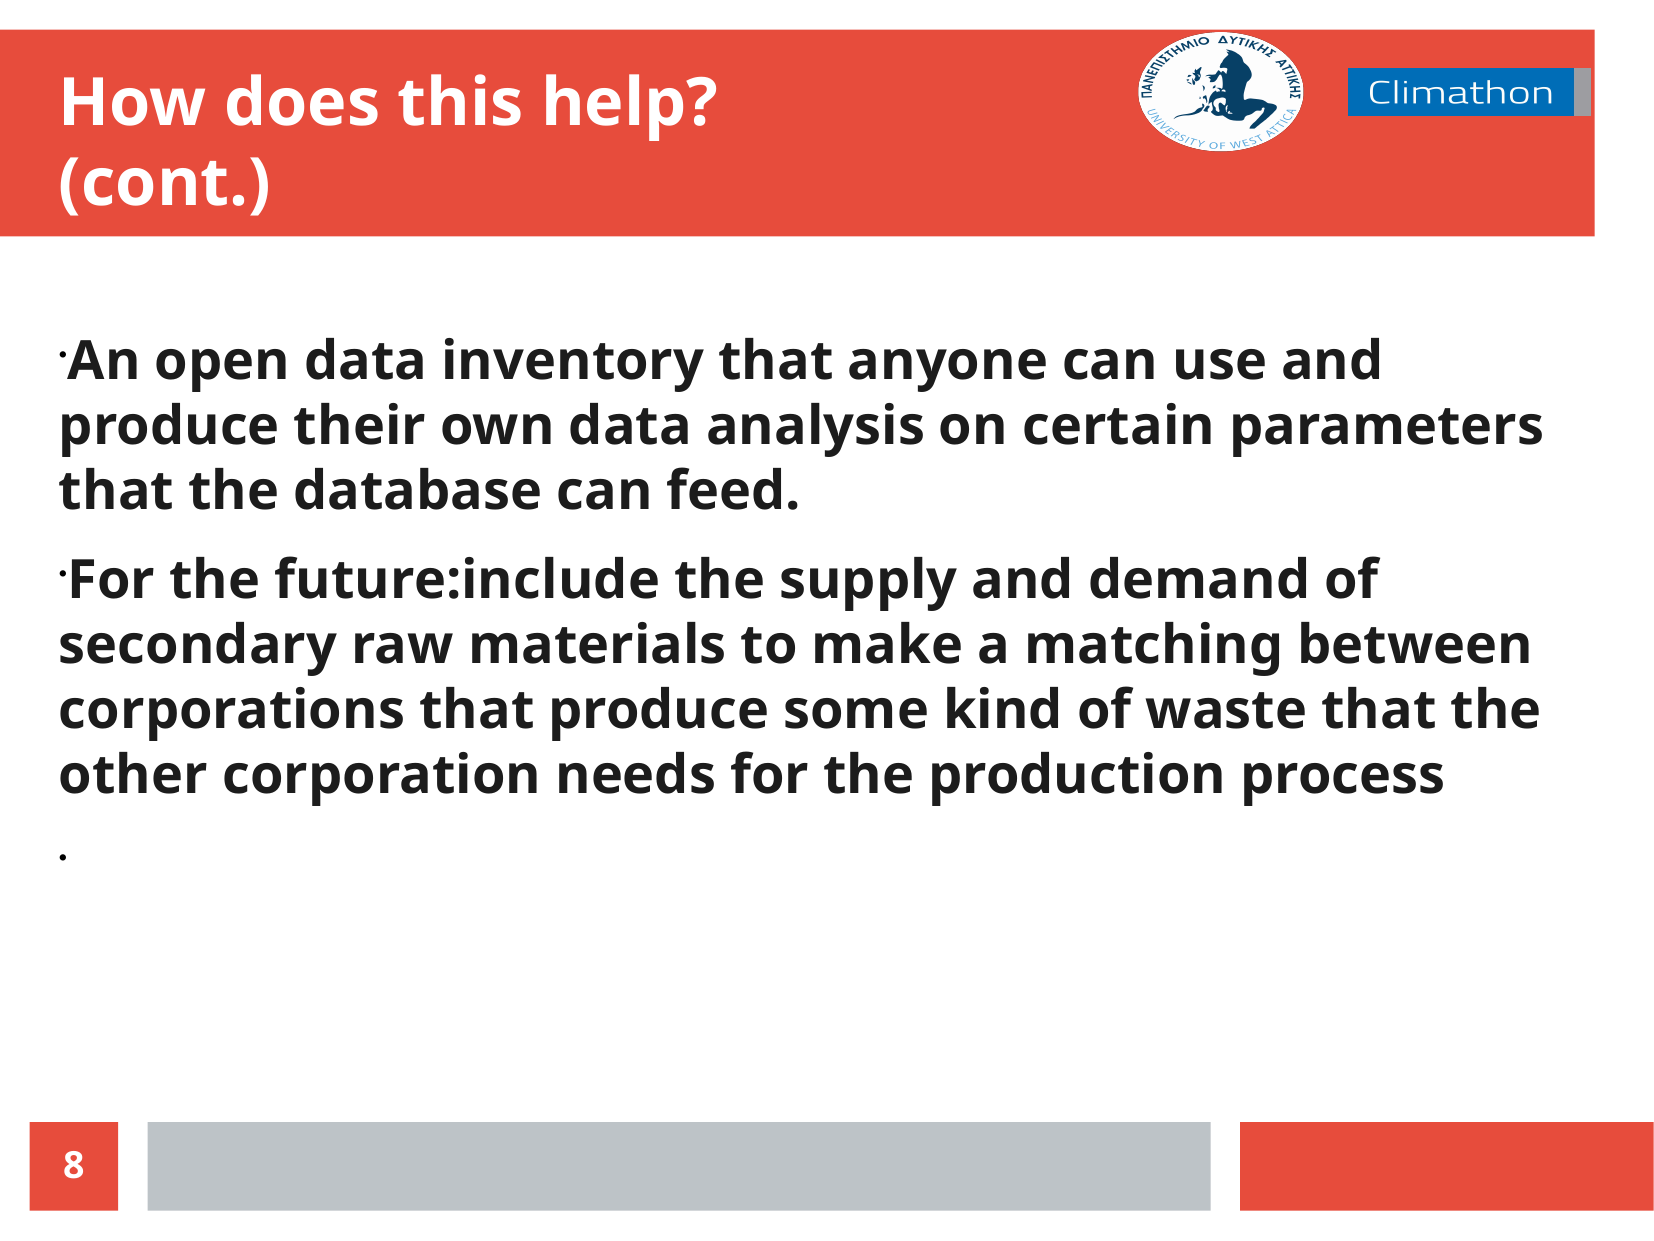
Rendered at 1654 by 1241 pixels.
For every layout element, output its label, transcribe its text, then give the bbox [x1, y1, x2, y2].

list An open data inventory that anyone can use and produce their own data analysis on certain parameters that the database can feed. For the future:include the supply and demand of secondary raw materials to make a matching between corporations that produce some kind of waste that the other corporation needs for the production process [59, 324, 1565, 1093]
title How does this help? (cont.) [59, 59, 1595, 207]
picture [1125, 30, 1317, 166]
text_box [29, 1122, 119, 1211]
picture [1348, 68, 1591, 116]
